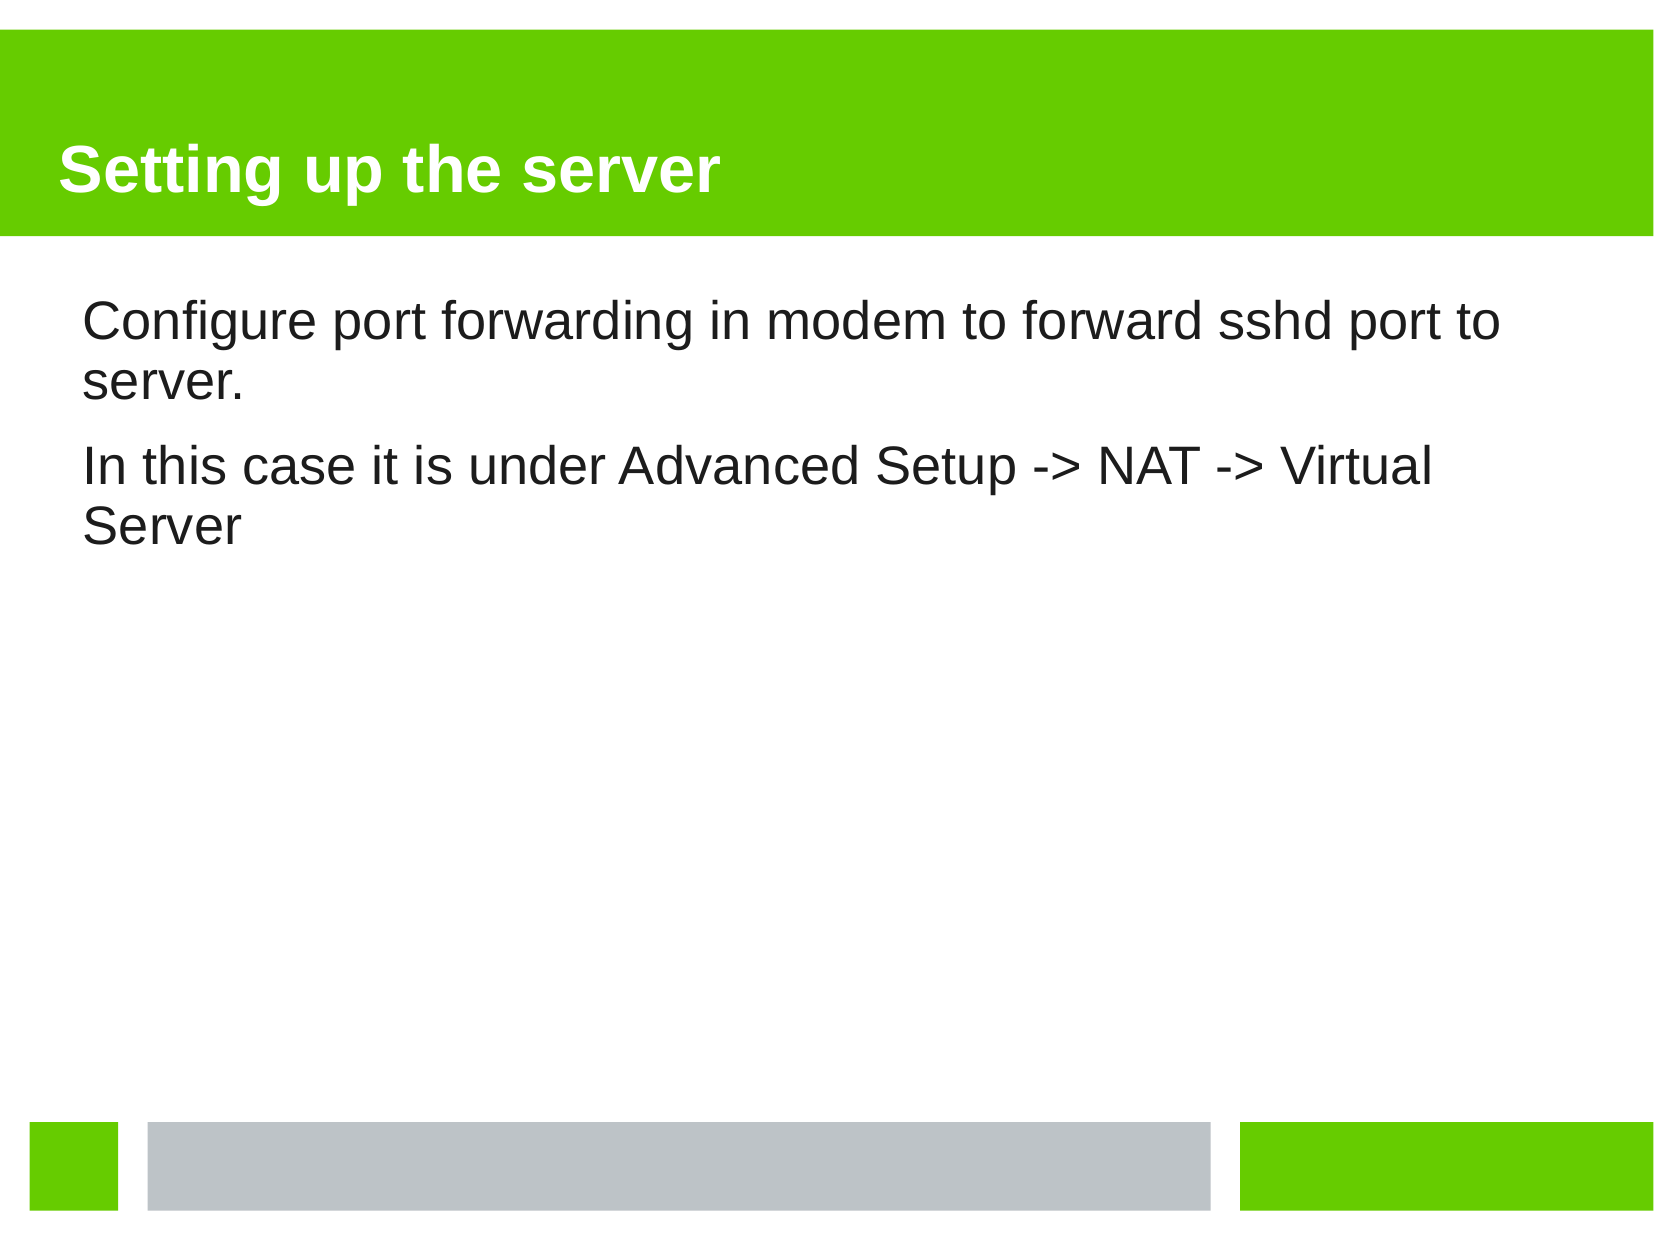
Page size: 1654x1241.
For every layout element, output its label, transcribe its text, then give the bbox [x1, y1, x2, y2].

title Setting up the server [59, 59, 1595, 207]
list Configure port forwarding in modem to forward sshd port to server. In this case it is under Advanced Setup -> NAT -> Virtual Server [82, 290, 1571, 1010]
